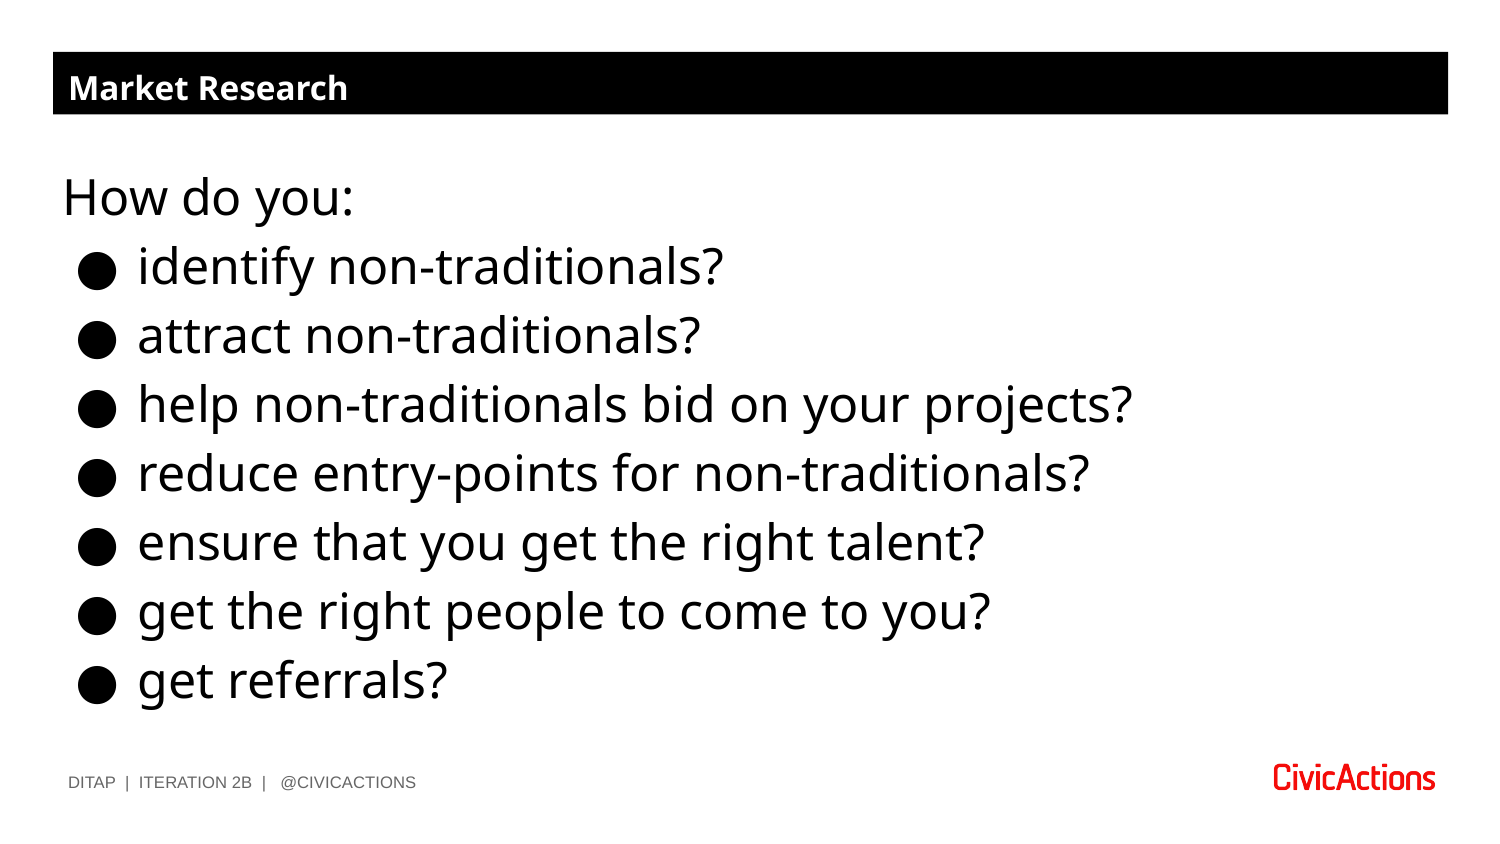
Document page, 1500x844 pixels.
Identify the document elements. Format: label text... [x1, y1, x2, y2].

list How do you: identify non-traditionals? attract non-traditionals? help non-traditionals bid on your projects? reduce entry-points for non-traditionals? ensure that you get the right talent? get the right people to come to you? get referrals? [53, 147, 1449, 742]
title Market Research [53, 51, 1449, 115]
picture [1271, 758, 1438, 795]
